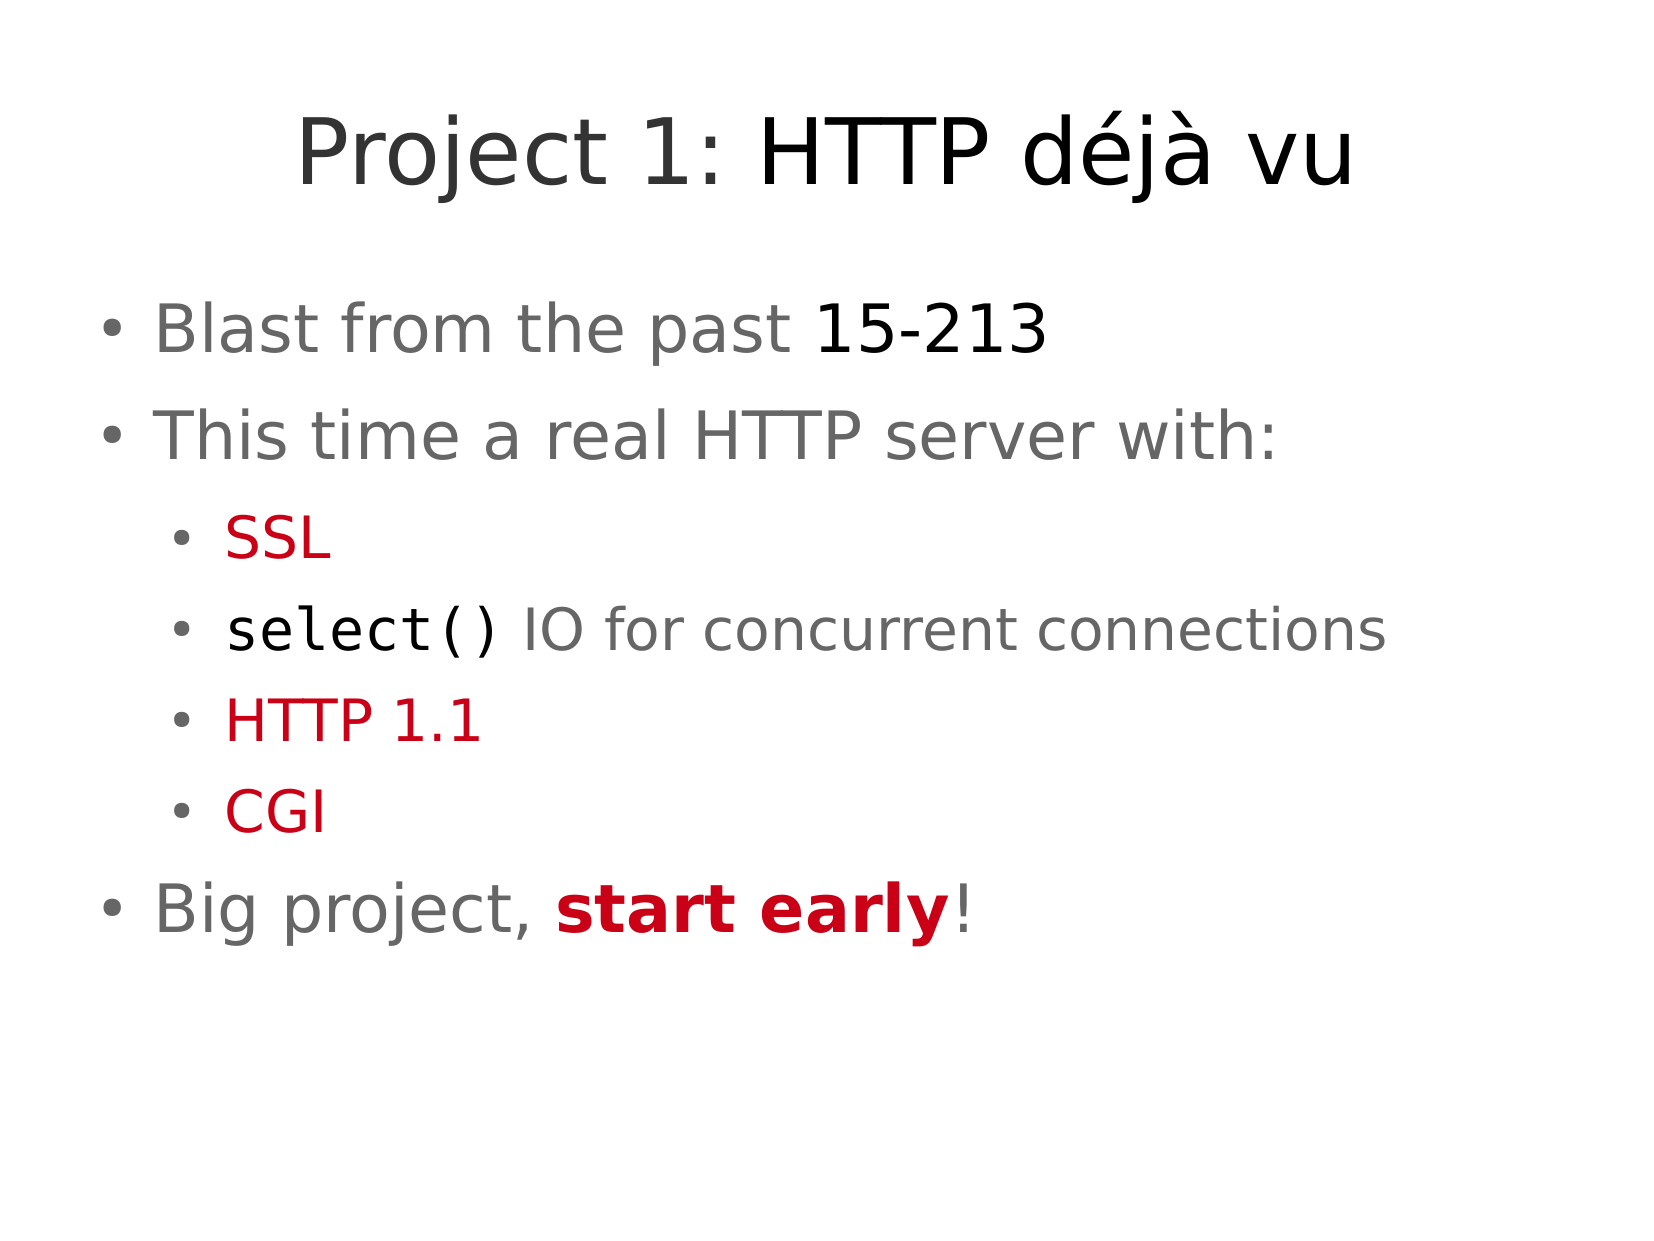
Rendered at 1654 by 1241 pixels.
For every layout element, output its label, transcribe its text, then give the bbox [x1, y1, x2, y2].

list Blast from the past 15-213 This time a real HTTP server with: SSL select() IO for concurrent connections HTTP 1.1 CGI Big project, start early! [82, 290, 1571, 1109]
title Project 1: HTTP déjà vu [82, 49, 1571, 257]
